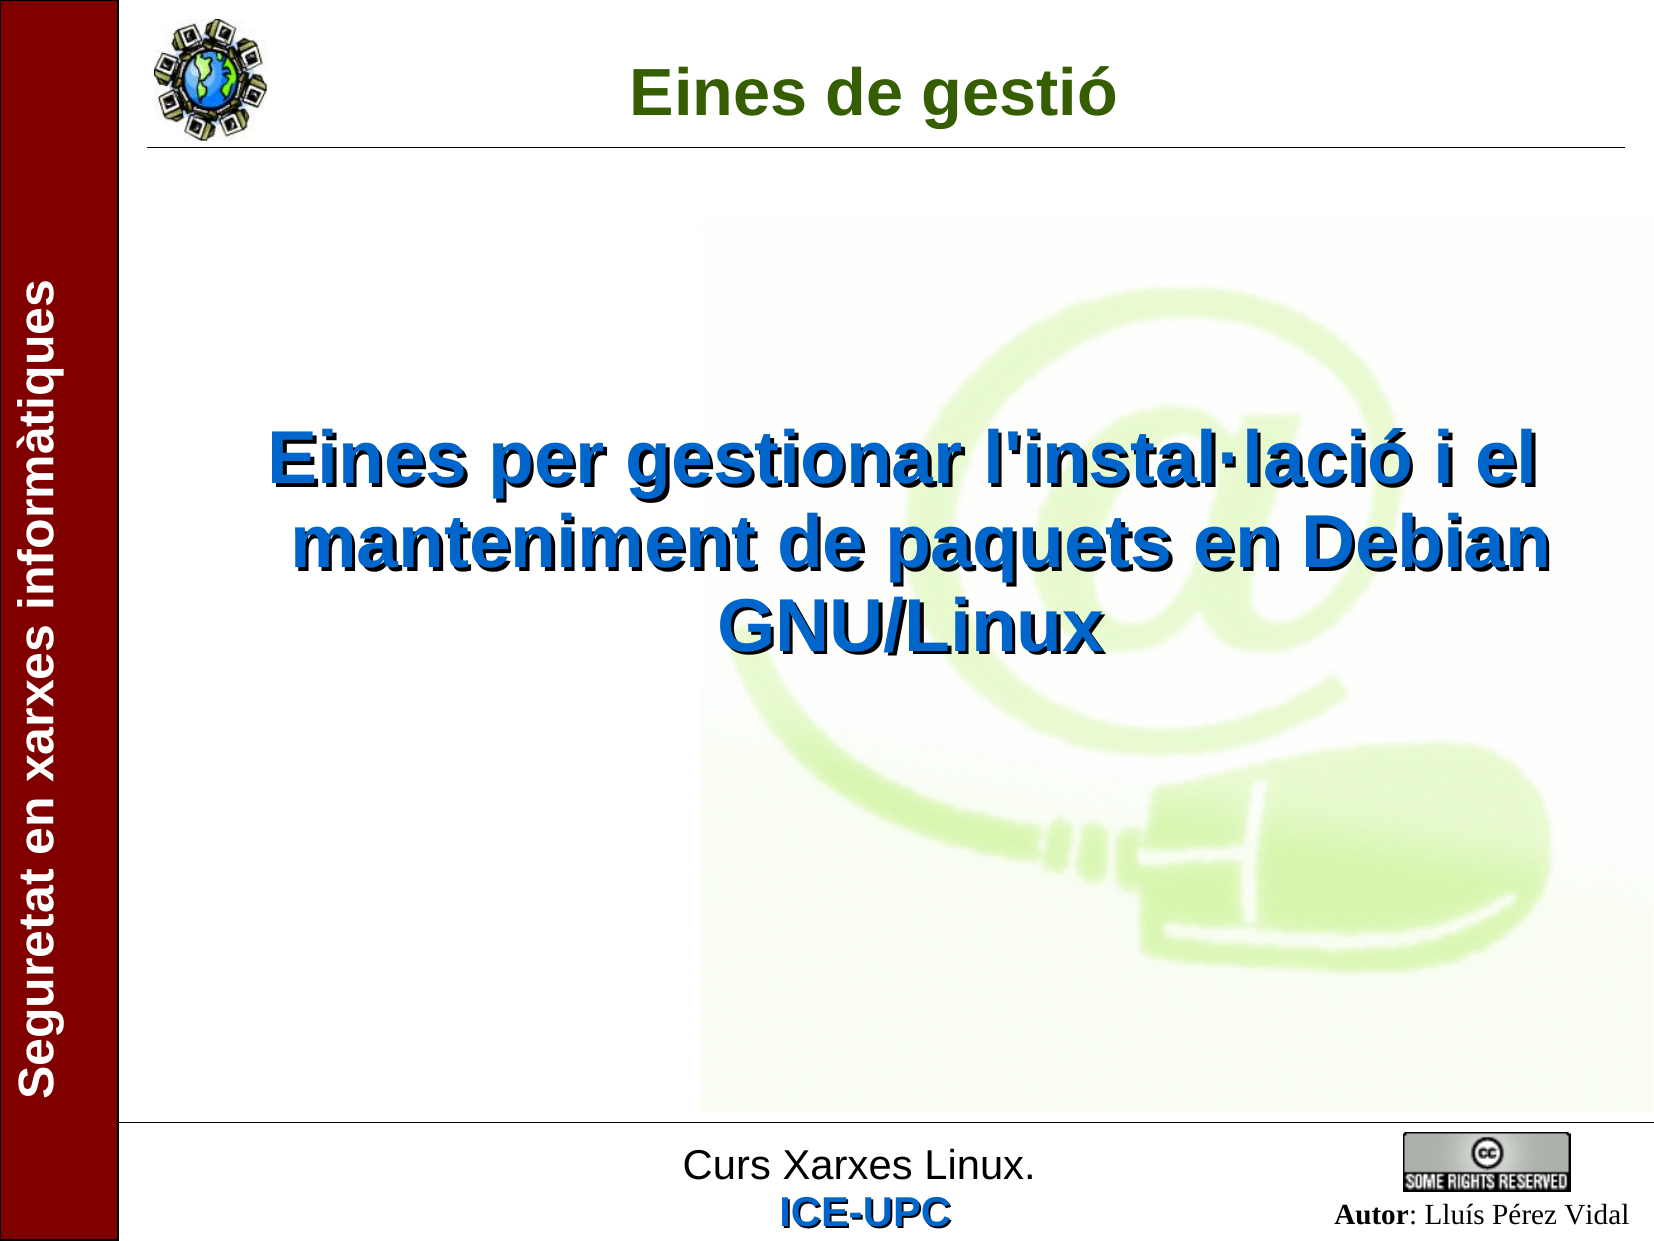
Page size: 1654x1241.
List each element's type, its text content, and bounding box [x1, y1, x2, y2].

picture [154, 19, 268, 43]
subtitle Eines per gestionar l'instal·lació i el manteniment de paquets en Debian GNU/Linux [141, 242, 1630, 1093]
picture [1403, 1132, 1571, 1192]
picture [700, 217, 1654, 1113]
title Eines de gestió [129, 43, 1619, 142]
